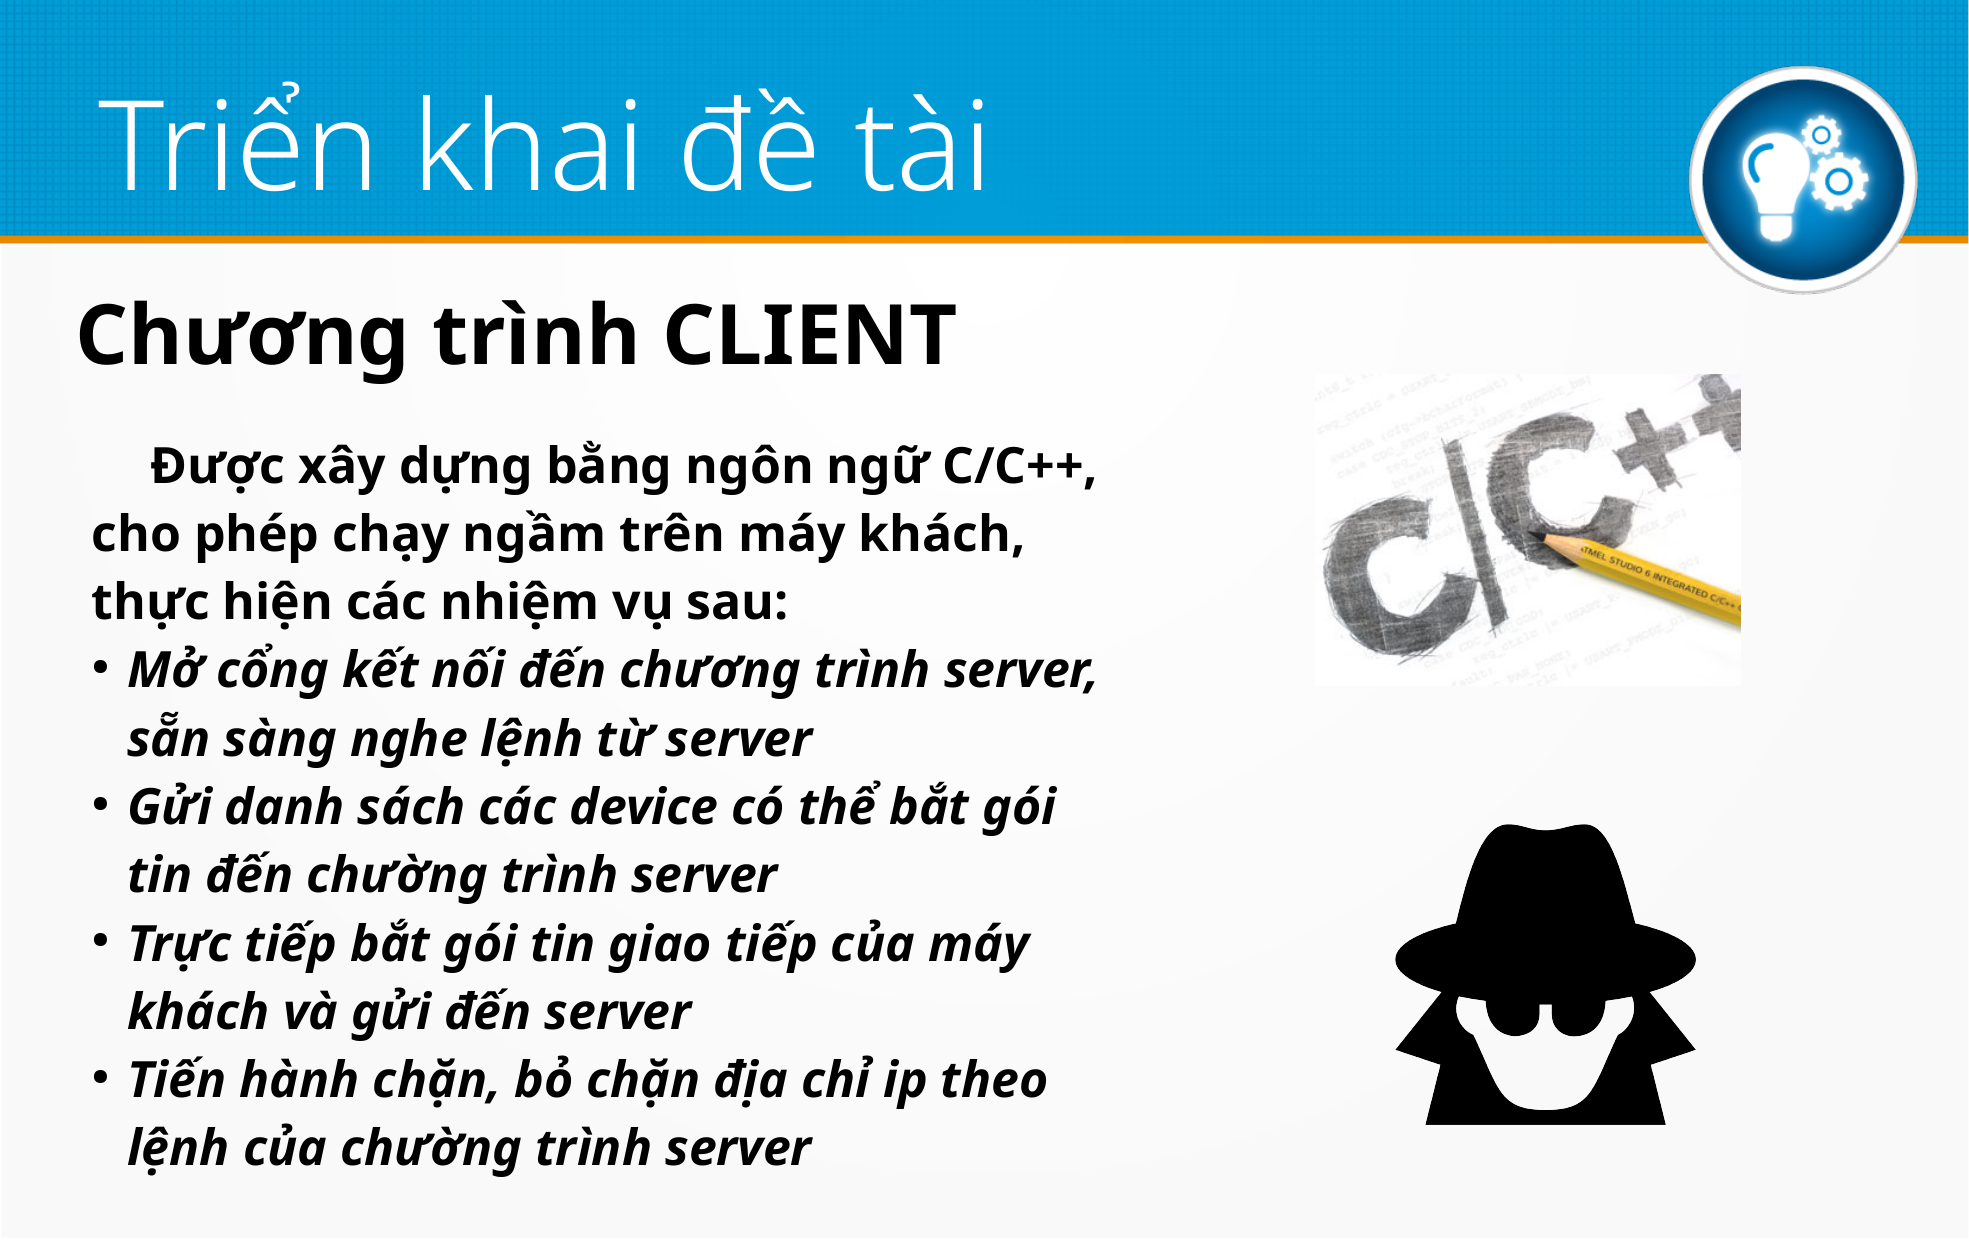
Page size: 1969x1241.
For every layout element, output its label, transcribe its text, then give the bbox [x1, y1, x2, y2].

text_box Chương trình CLIENT [69, 274, 844, 391]
picture [0, 66, 1969, 1241]
title Triển khai đề tài [98, 19, 1870, 227]
text_box Được xây dựng bằng ngôn ngữ C/C++, cho phép chạy ngầm trên máy khách, thực hiện các nhiệm vụ sau: Mở cổng kết nối đến chương trình server, sẵn sàng nghe lệnh từ server Gửi danh sách các device có thể bắt gói tin đến chường trình server Trực tiếp bắt gói tin giao tiếp của máy khách và gửi đến server Tiến hành chặn, bỏ chặn địa chỉ ip theo lệnh của chường trình server [85, 455, 1136, 1156]
